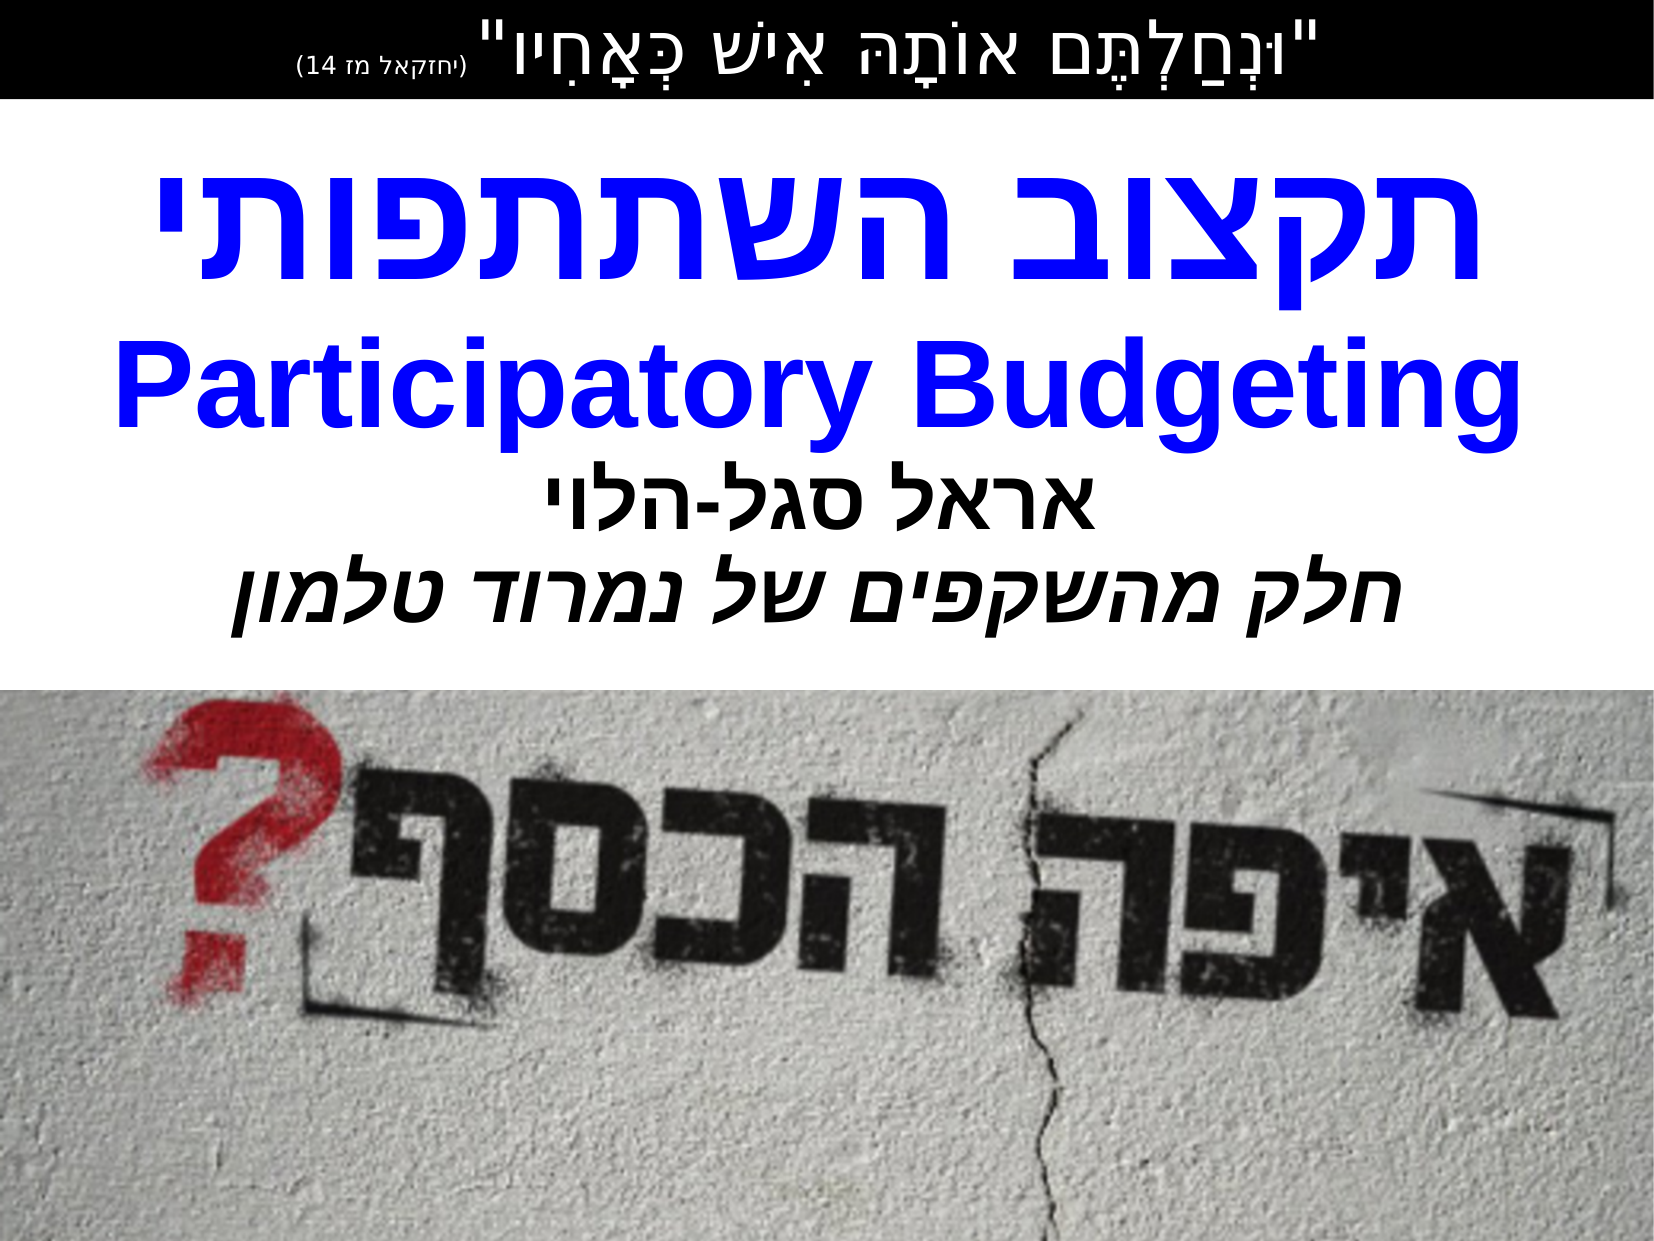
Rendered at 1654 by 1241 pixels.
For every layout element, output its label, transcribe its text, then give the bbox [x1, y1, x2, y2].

picture [0, 690, 1654, 1241]
text_box "וּנְחַלְתֶּם אוֹתָהּ אִישׁ כְּאָחִיו" (יחזקאל מז 14) [0, 0, 1654, 100]
title תקצוב השתתפותי Participatory Budgeting אראל סגל-הלוי חלק מהשקפים של נמרוד טלמון [0, 105, 1654, 664]
